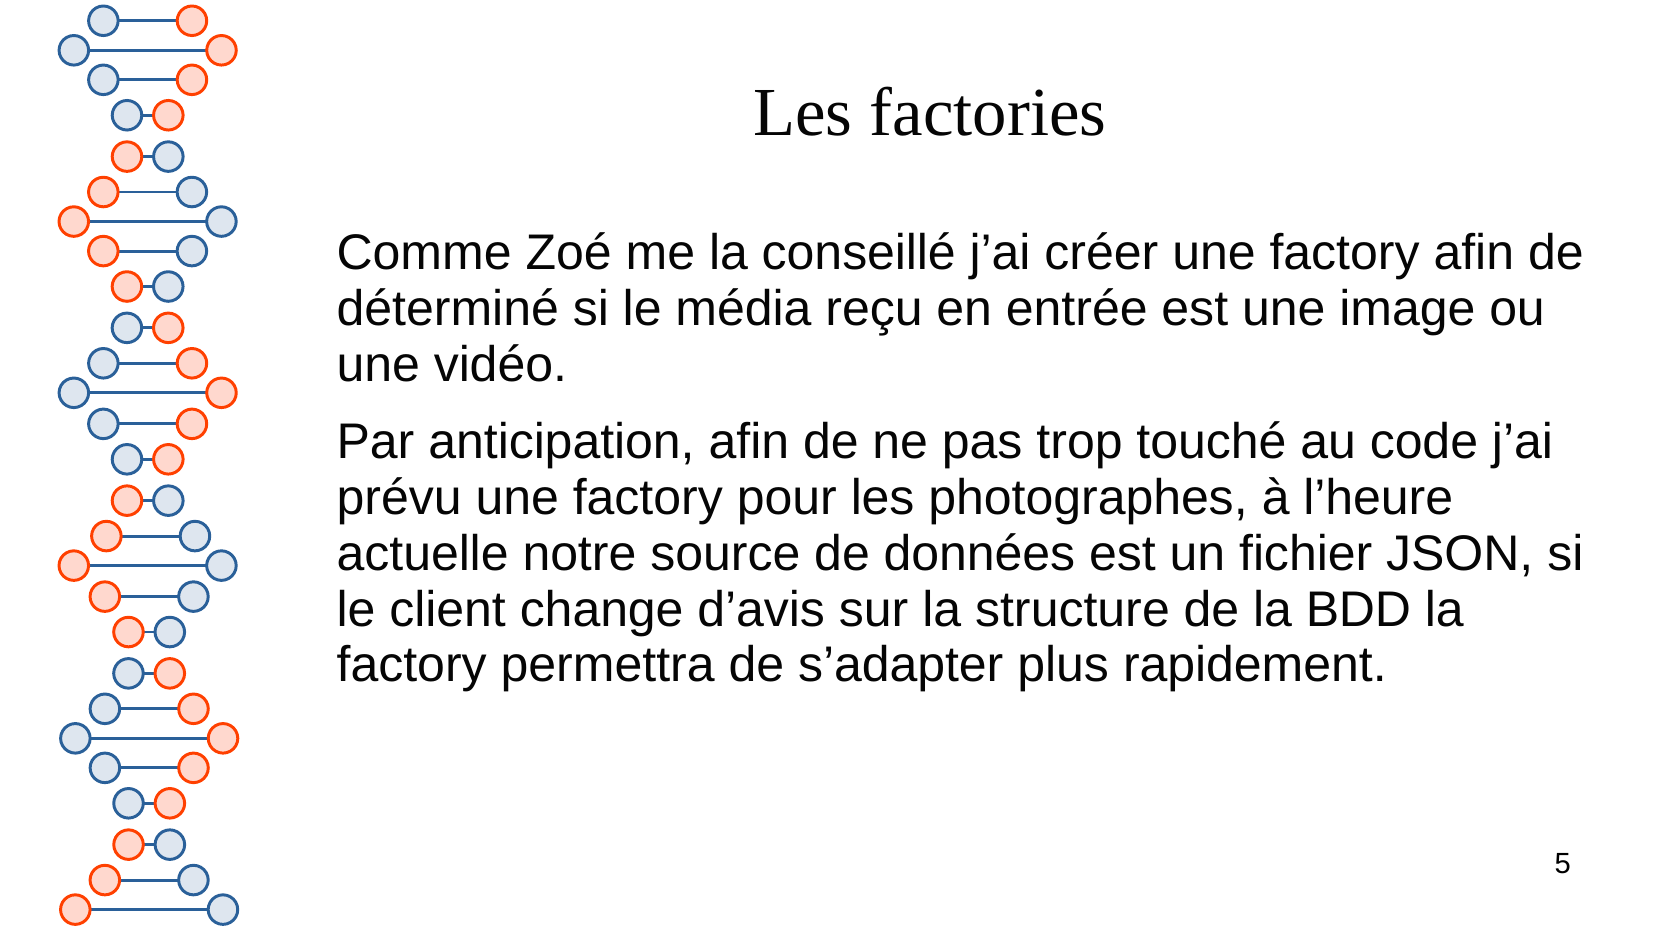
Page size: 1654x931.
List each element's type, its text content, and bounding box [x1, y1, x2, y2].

title Les factories [265, 35, 1595, 189]
list Comme Zoé me la conseillé j’ai créer une factory afin de déterminé si le média reçu en entrée est une image ou une vidéo. Par anticipation, afin de ne pas trop touché au code j’ai prévu une factory pour les photographes, à l’heure actuelle notre source de données est un fichier JSON, si le client change d’avis sur la structure de la BDD la factory permettra de s’adapter plus rapidement. [265, 224, 1595, 764]
